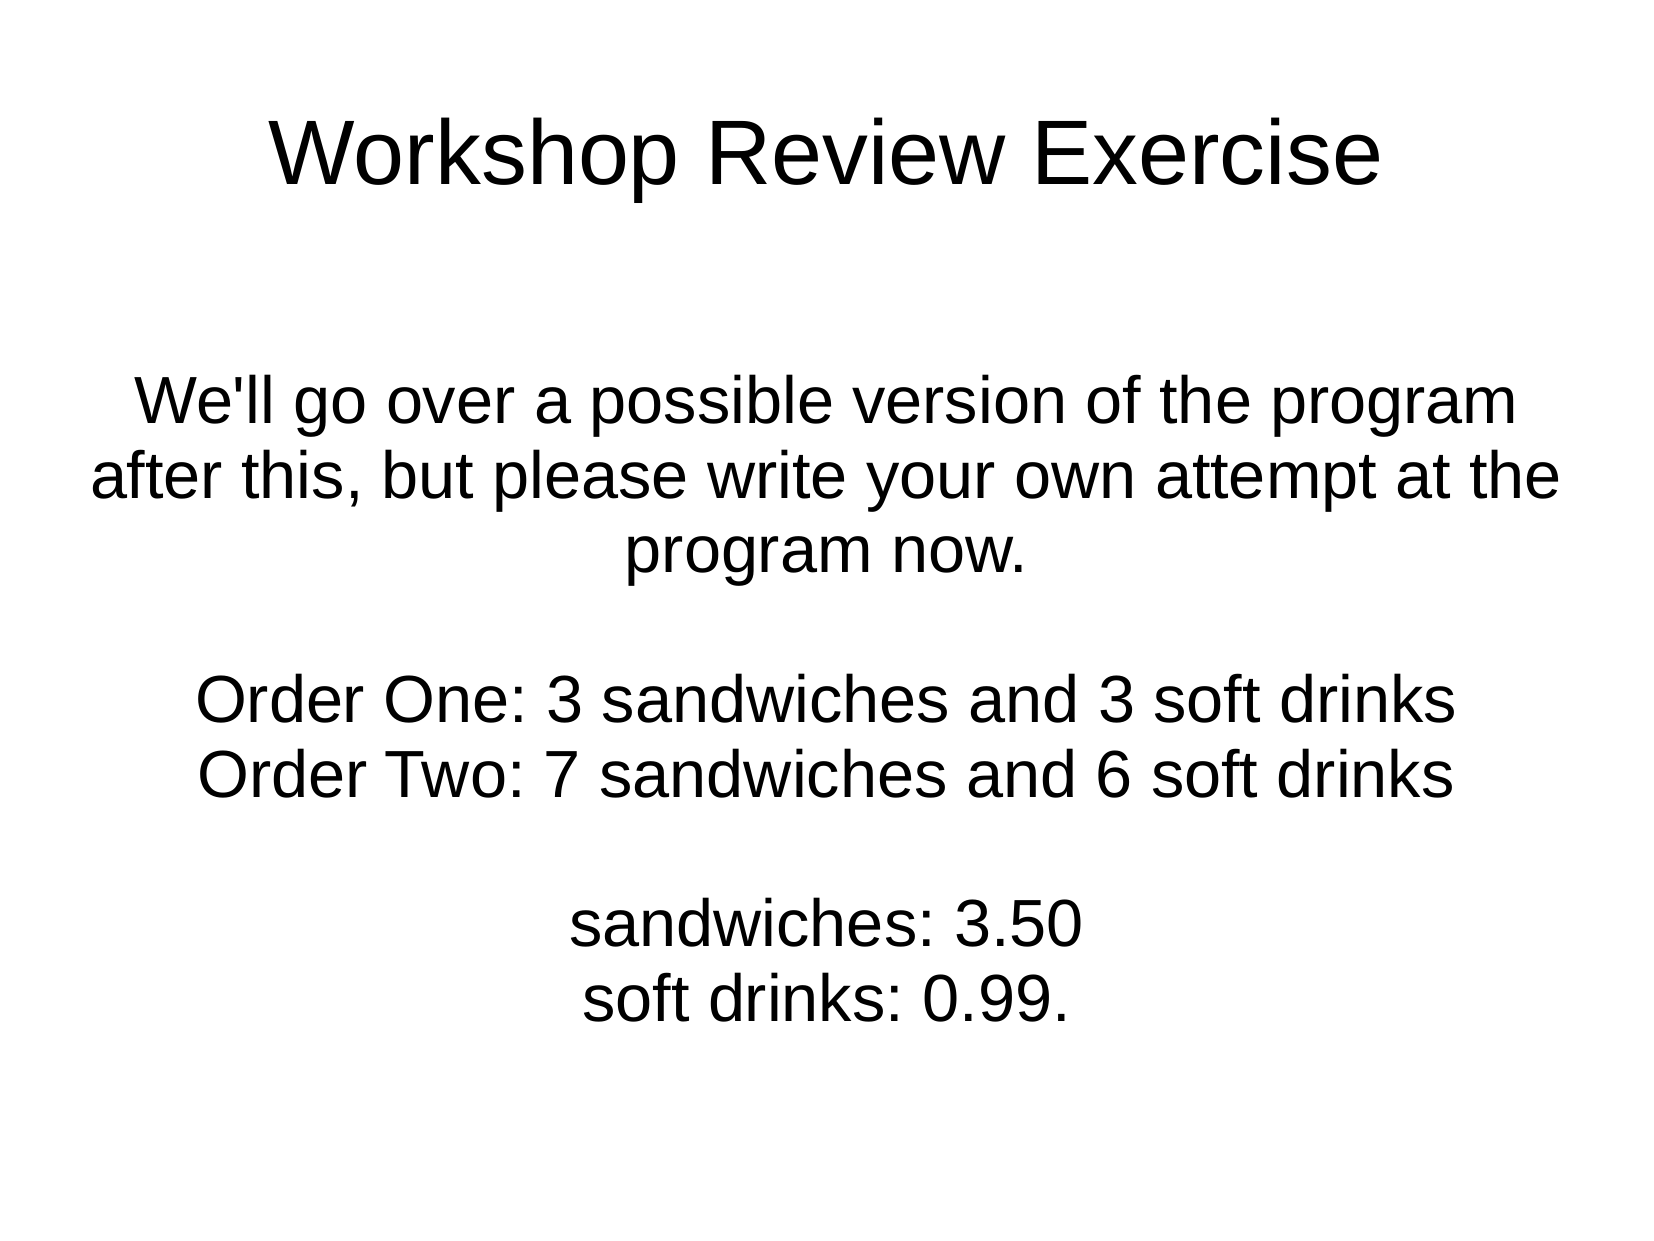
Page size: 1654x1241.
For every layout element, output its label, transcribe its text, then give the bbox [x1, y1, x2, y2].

subtitle We'll go over a possible version of the program after this, but please write your own attempt at the program now. Order One: 3 sandwiches and 3 soft drinks Order Two: 7 sandwiches and 6 soft drinks sandwiches: 3.50 soft drinks: 0.99. [82, 290, 1571, 1109]
title Workshop Review Exercise [82, 49, 1571, 257]
